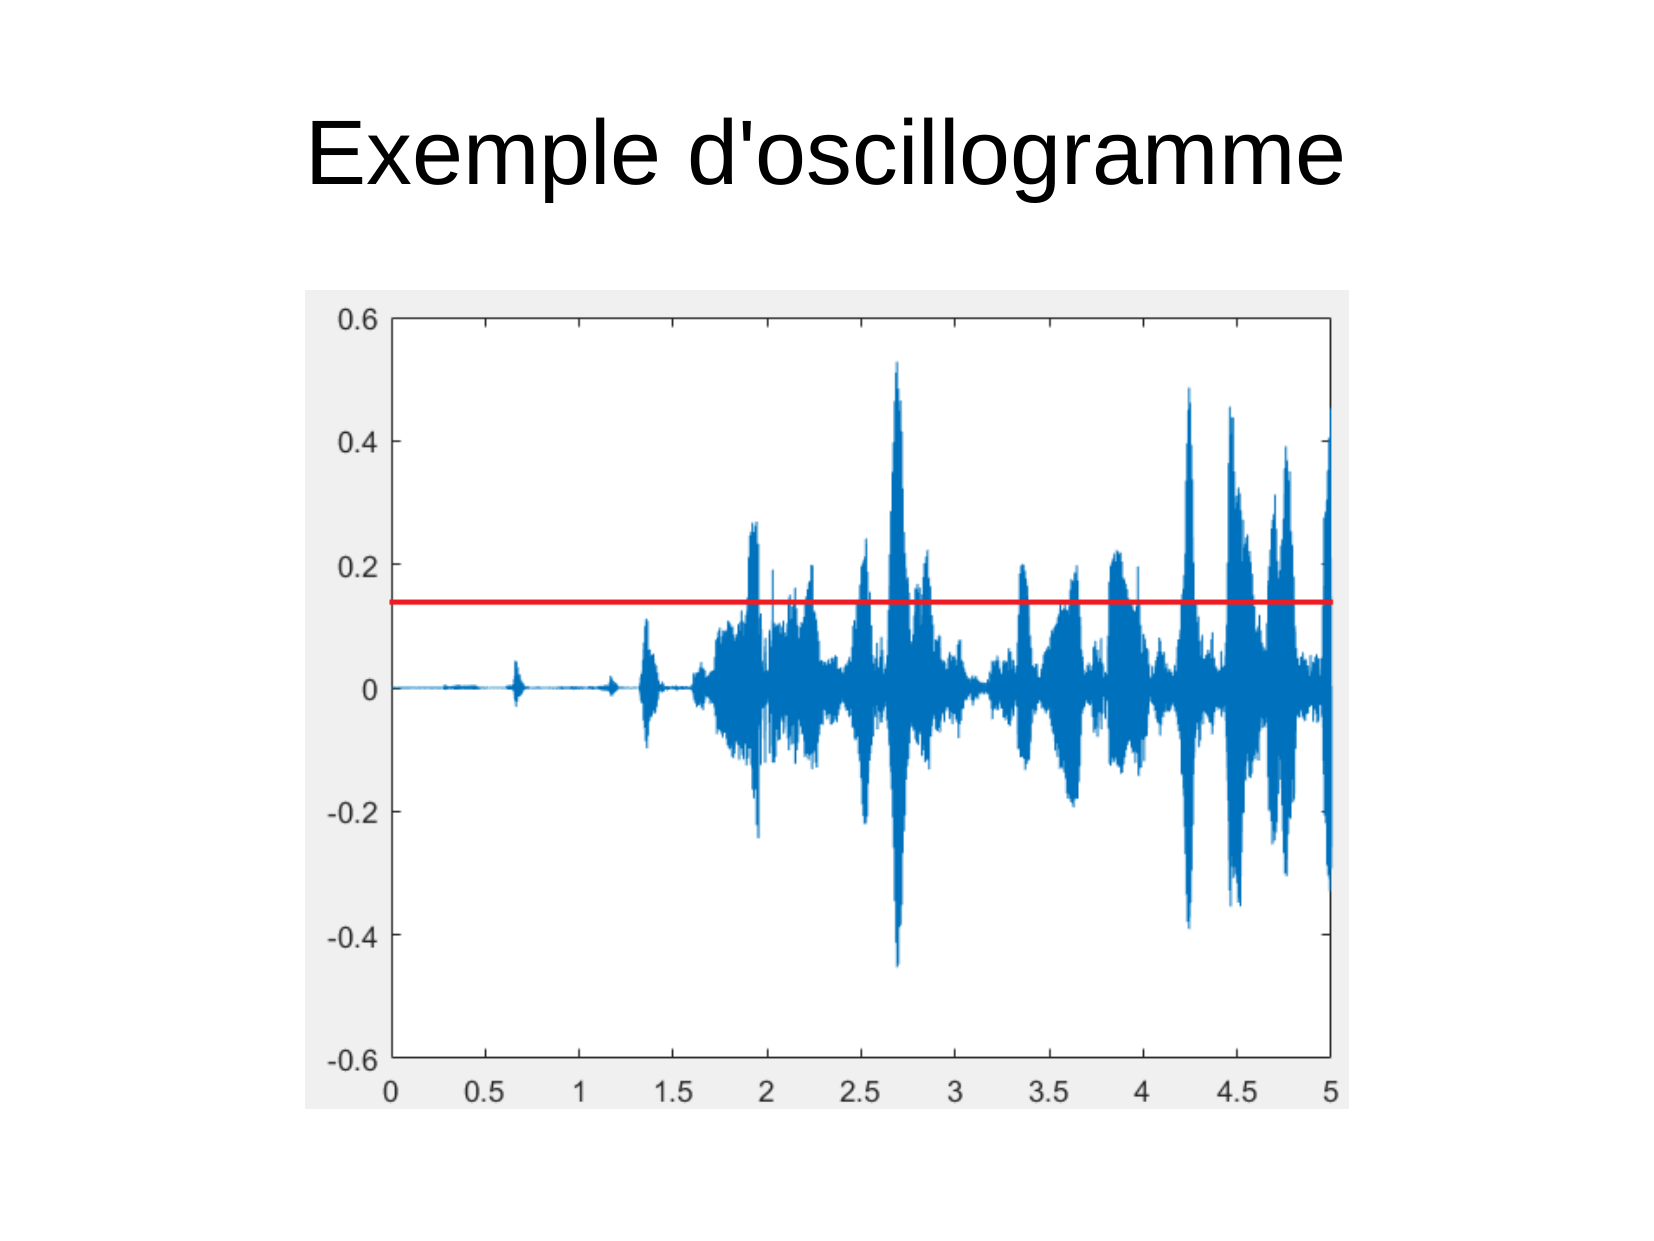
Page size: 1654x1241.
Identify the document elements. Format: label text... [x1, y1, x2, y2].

title Exemple d'oscillogramme [82, 49, 1571, 257]
picture [305, 290, 1349, 1109]
